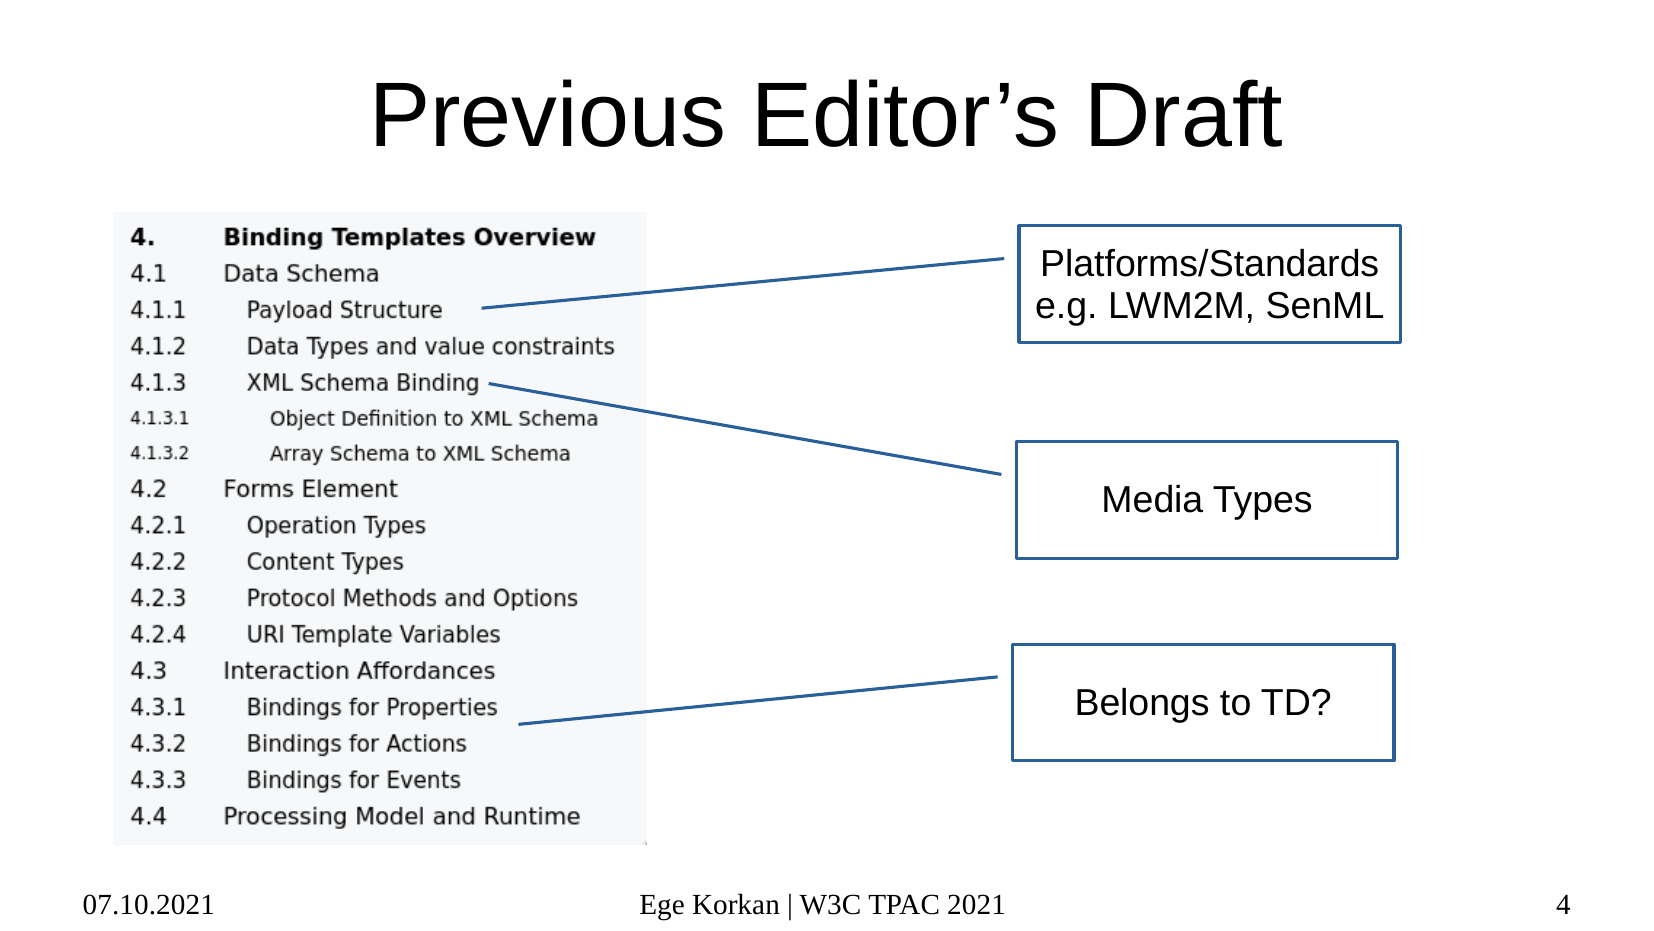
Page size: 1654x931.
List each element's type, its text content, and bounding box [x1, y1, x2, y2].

text_box Platforms/Standards e.g. LWM2M, SenML [1019, 226, 1401, 342]
title Previous Editor’s Draft [82, 37, 1571, 193]
text_box Media Types [1016, 442, 1398, 558]
picture [113, 212, 647, 845]
text_box Belongs to TD? [1012, 644, 1394, 761]
